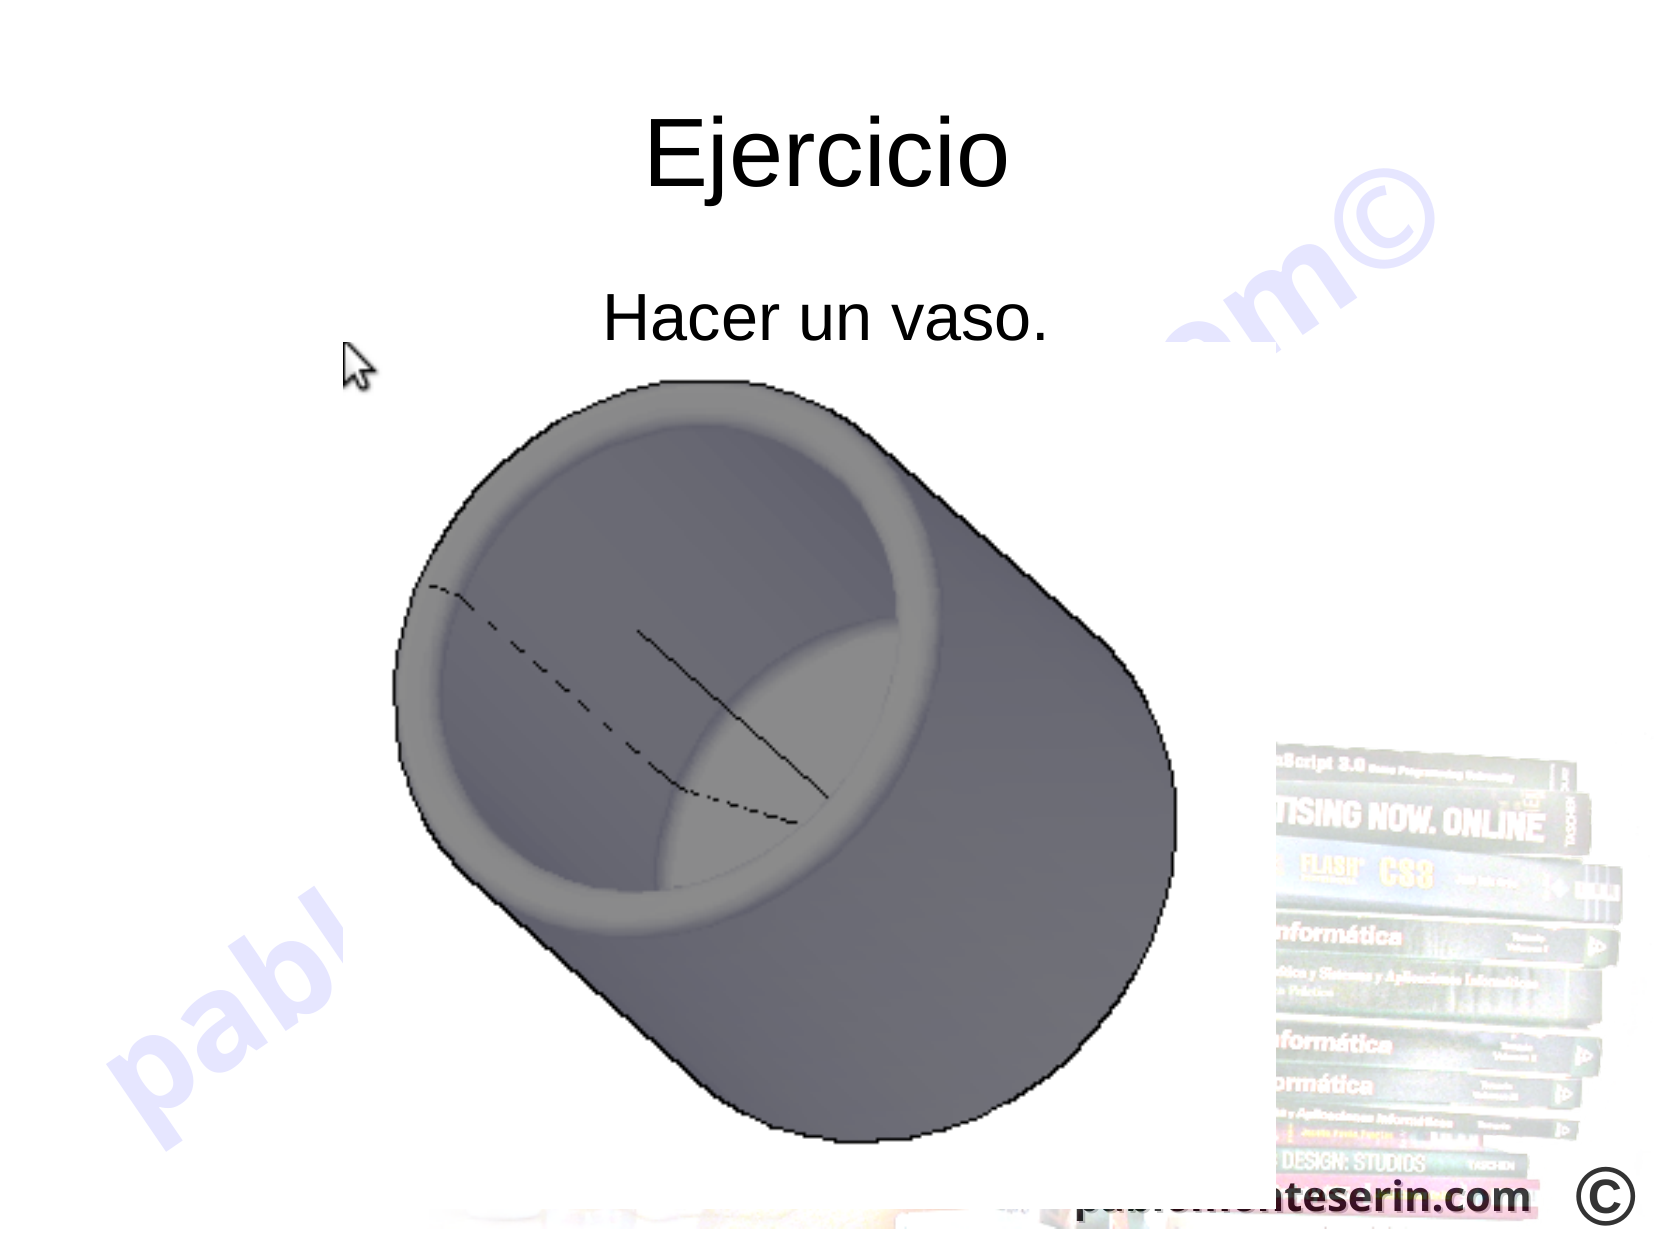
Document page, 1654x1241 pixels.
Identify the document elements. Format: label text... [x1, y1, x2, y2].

subtitle Hacer un vaso. [82, 280, 1571, 355]
picture [343, 342, 1654, 1229]
title Ejercicio [82, 49, 1571, 257]
